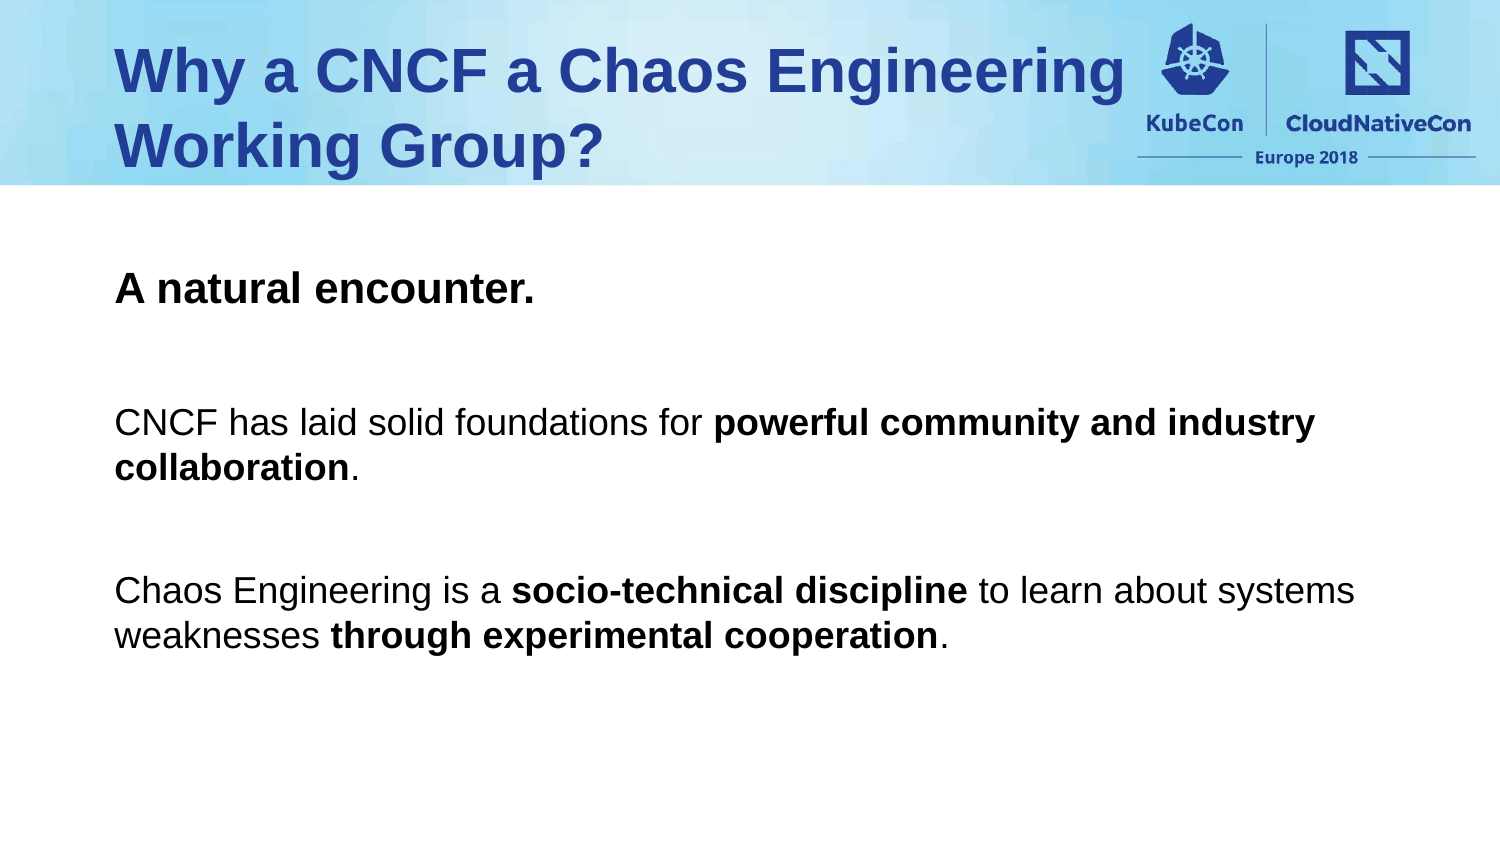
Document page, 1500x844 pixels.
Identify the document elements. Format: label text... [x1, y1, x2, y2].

picture [0, 0, 1500, 844]
title Why a CNCF a Chaos Engineering Working Group? [103, 23, 1397, 187]
list A natural encounter. CNCF has laid solid foundations for powerful community and industry collaboration. Chaos Engineering is a socio-technical discipline to learn about systems weaknesses through experimental cooperation. [103, 224, 1397, 760]
